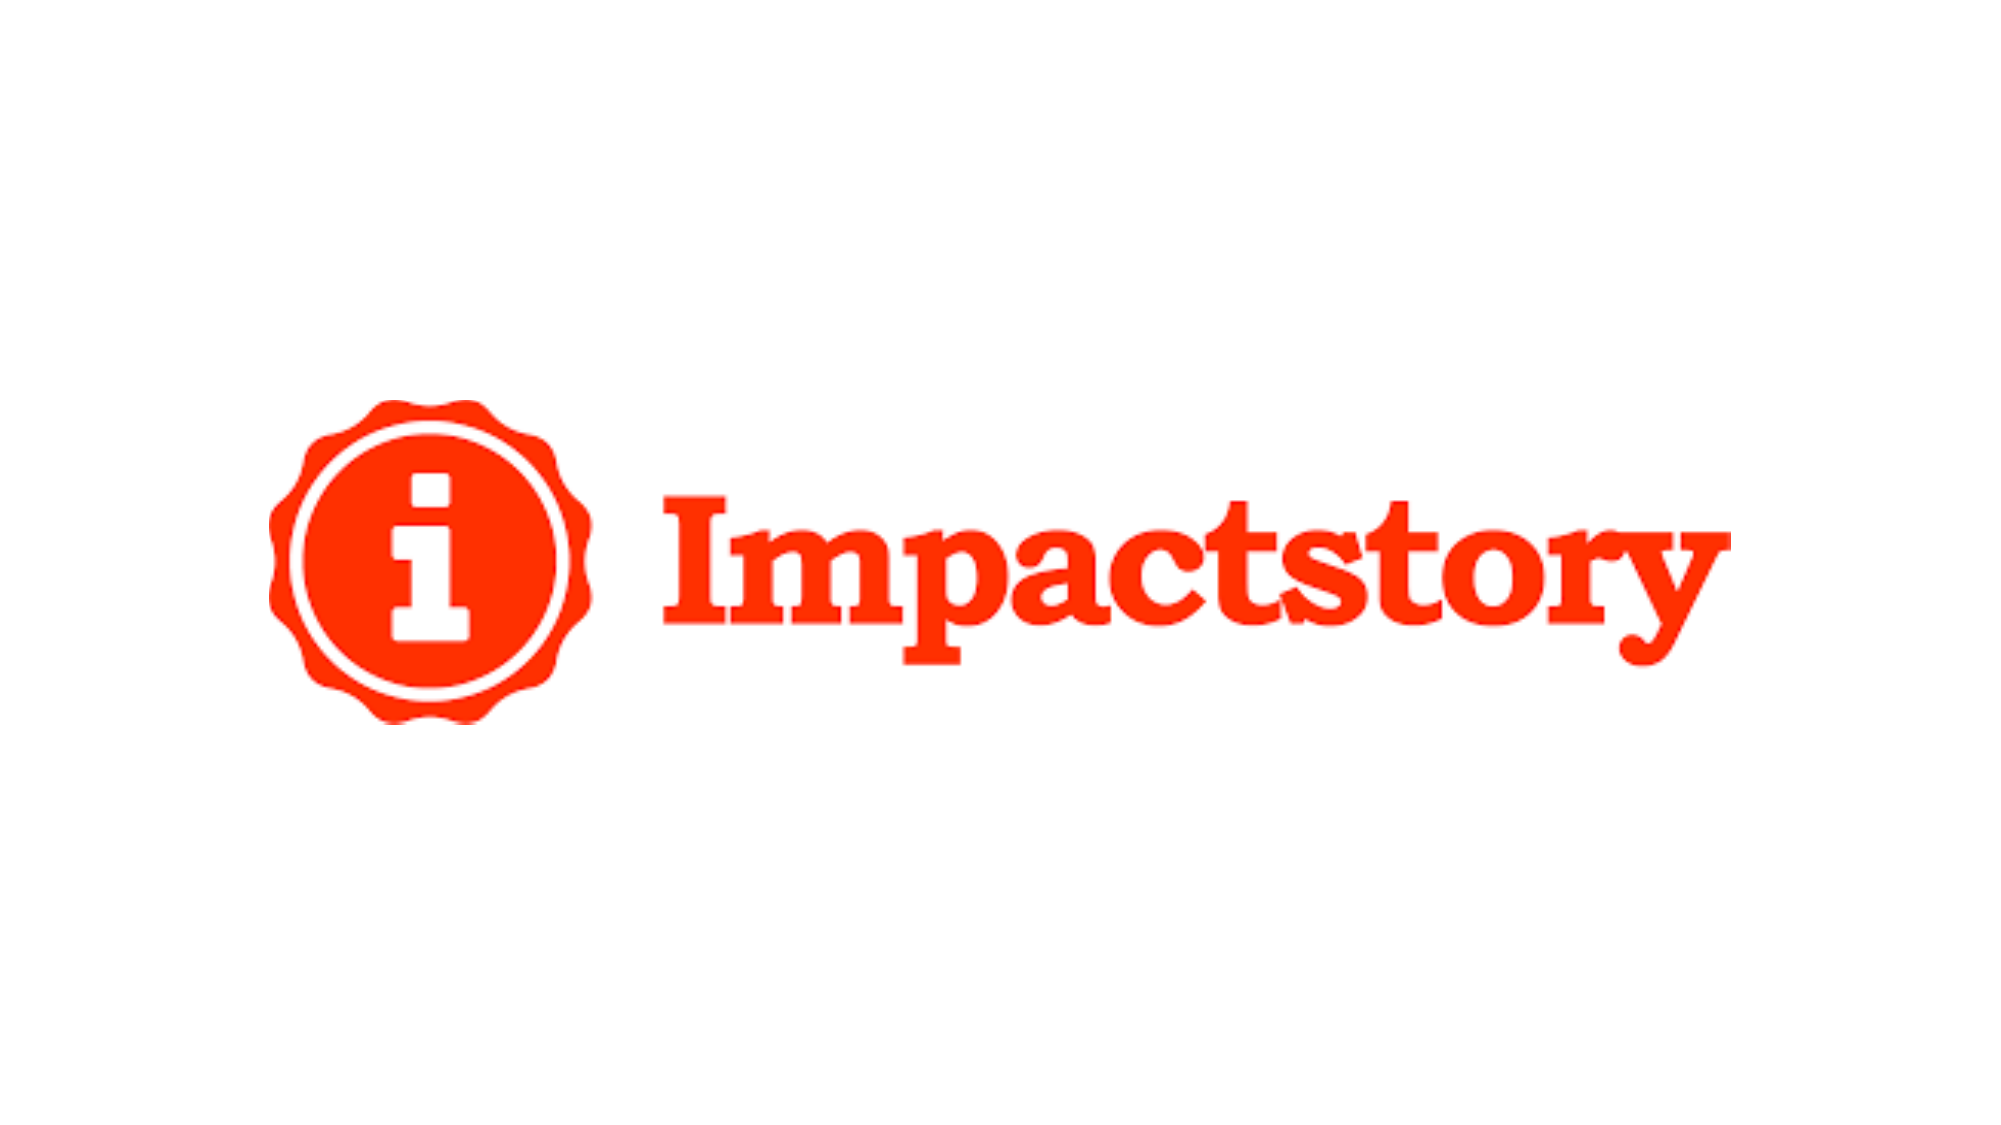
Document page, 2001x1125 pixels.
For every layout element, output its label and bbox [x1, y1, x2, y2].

picture [269, 400, 1731, 725]
